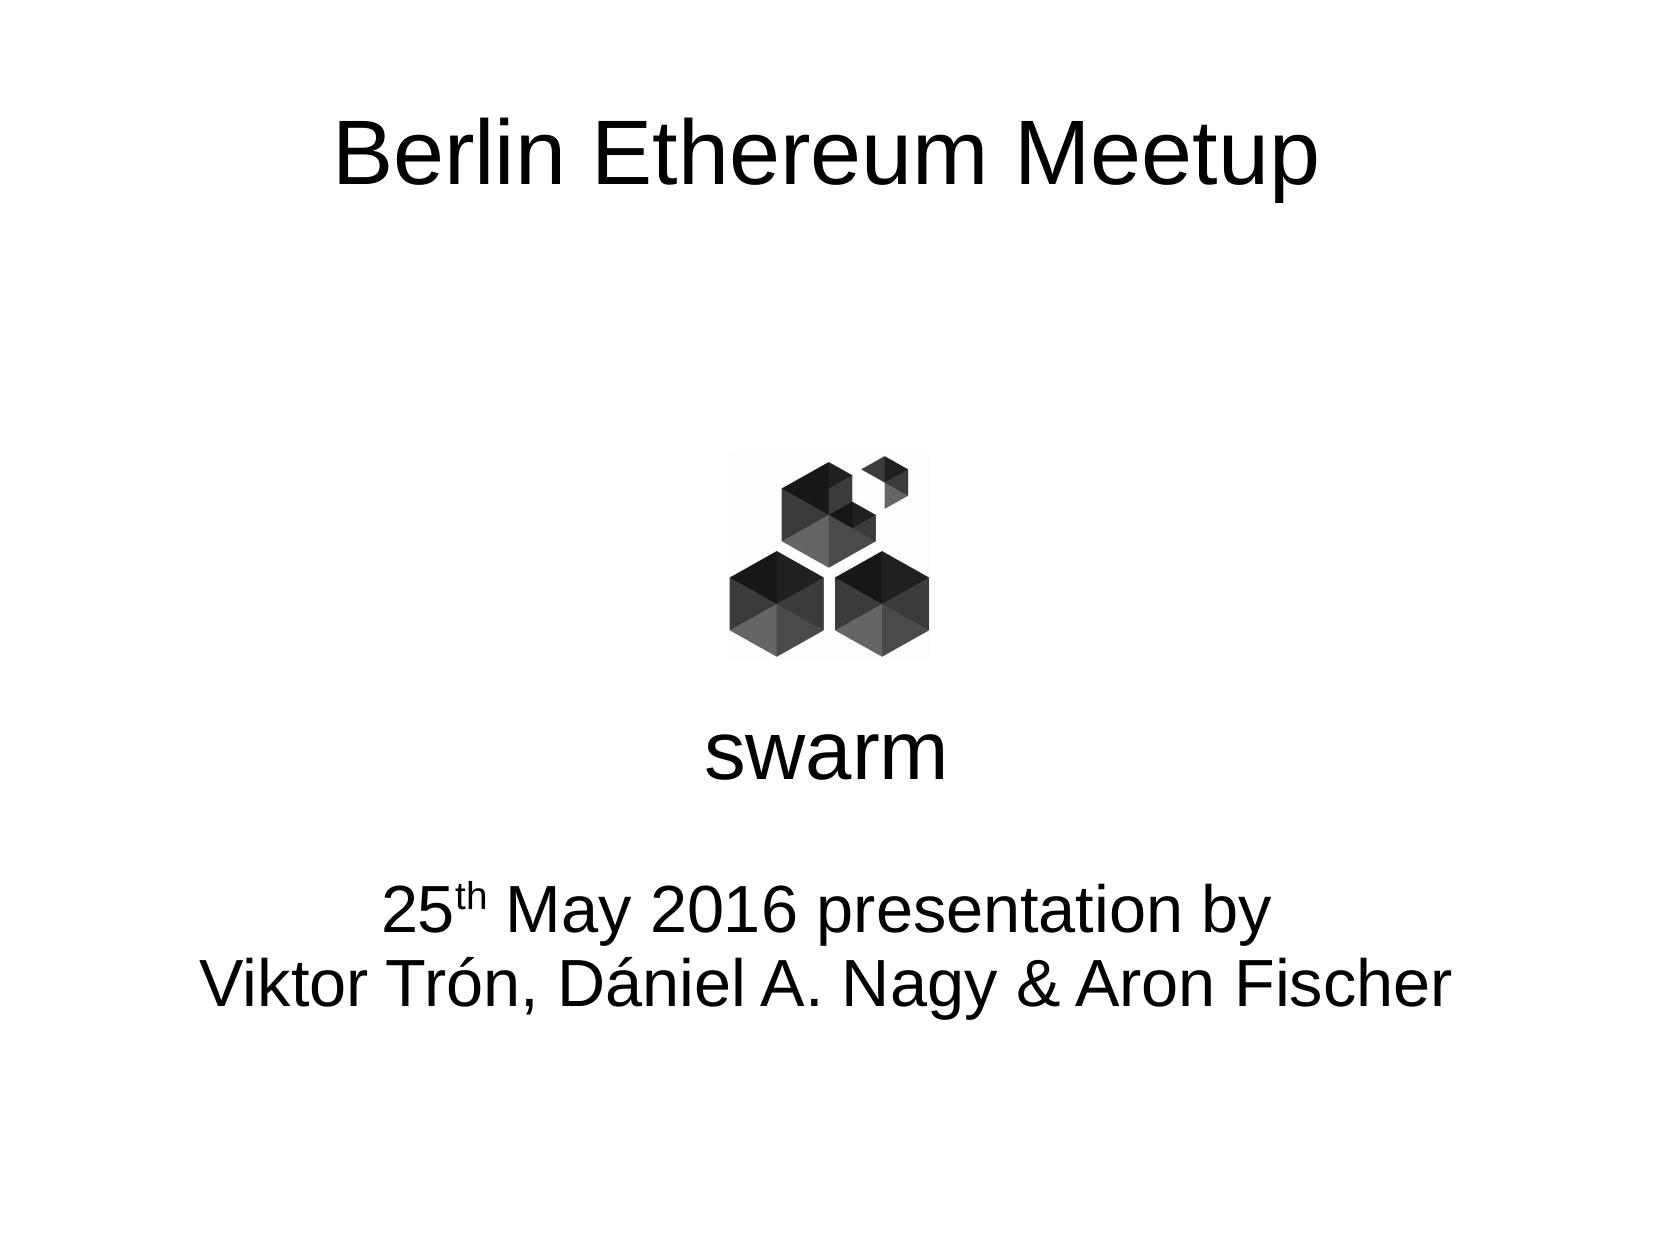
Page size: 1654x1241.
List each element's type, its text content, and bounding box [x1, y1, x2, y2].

title Berlin Ethereum Meetup [82, 49, 1571, 257]
subtitle swarm 25th May 2016 presentation by Viktor Trón, Dániel A. Nagy & Aron Fischer [82, 302, 1571, 1022]
